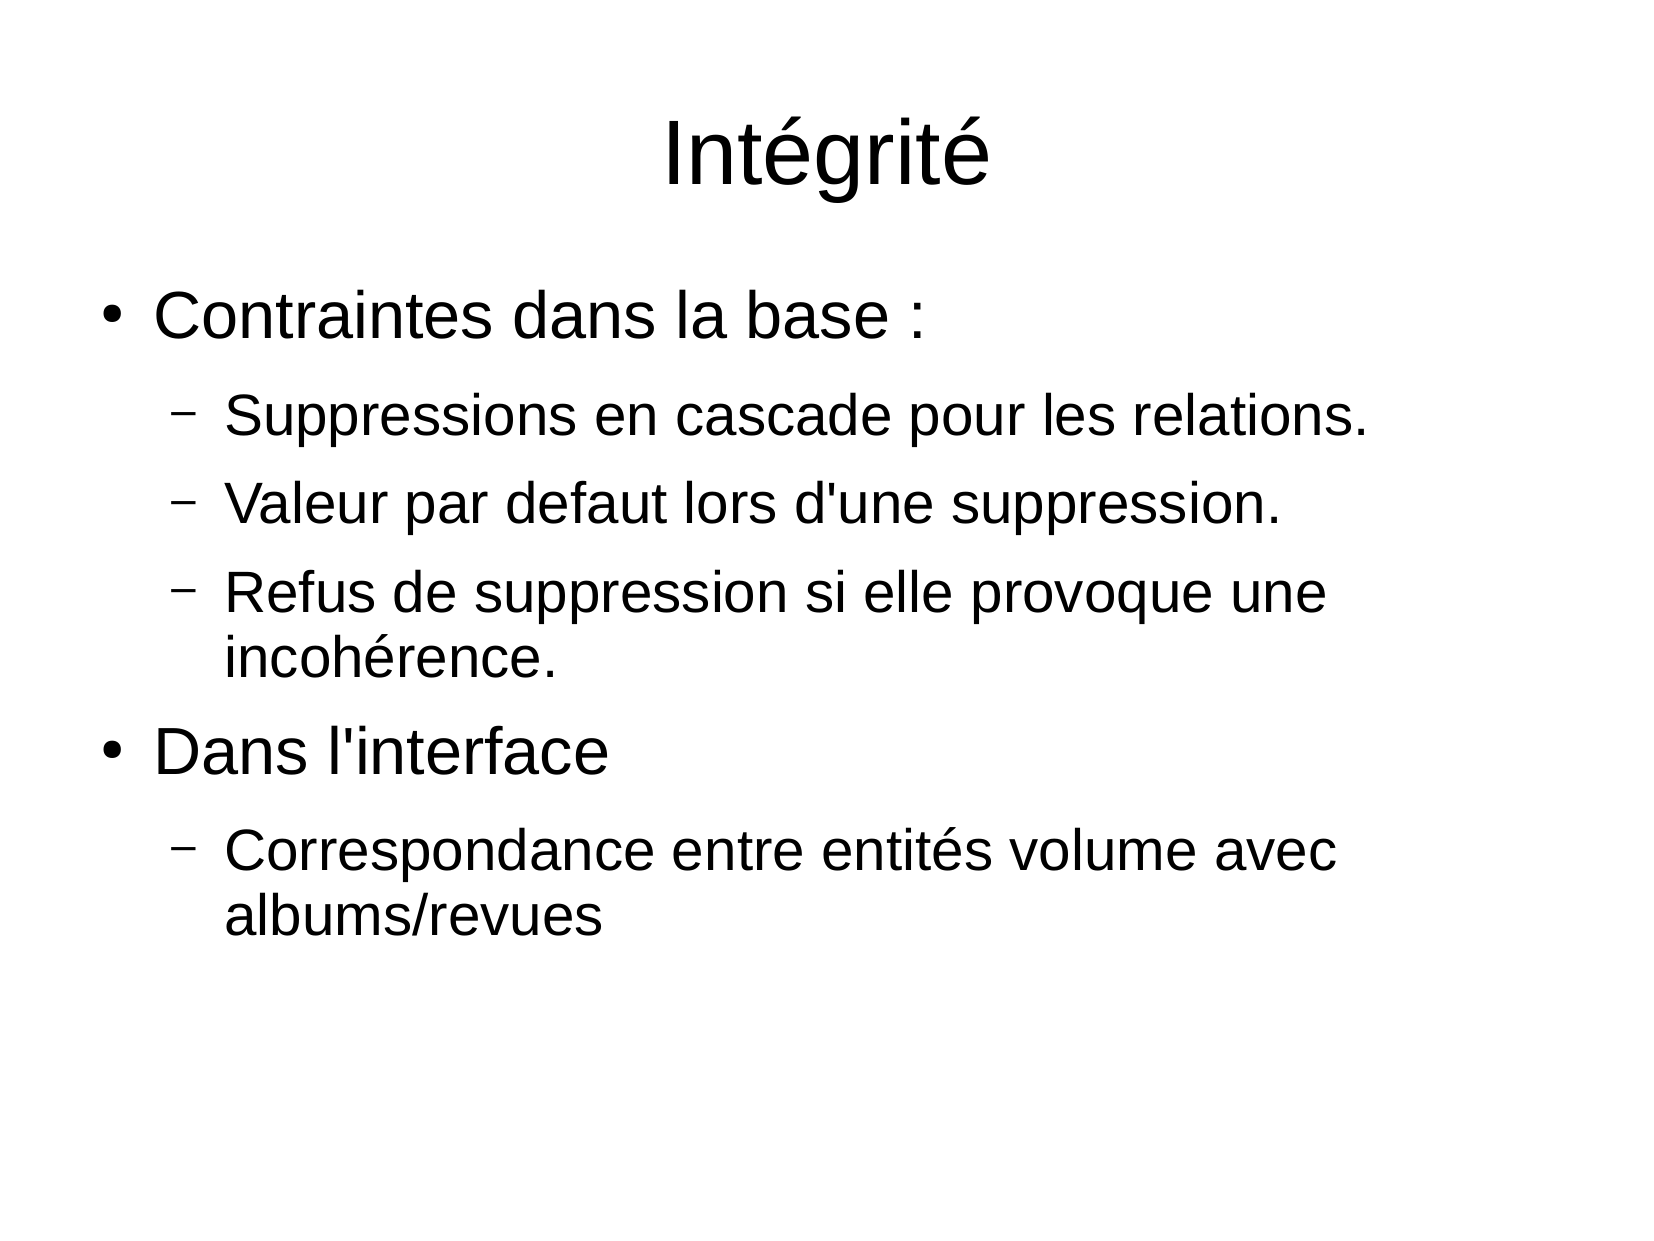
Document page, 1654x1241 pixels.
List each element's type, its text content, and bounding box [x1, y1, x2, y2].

list Contraintes dans la base : Suppressions en cascade pour les relations. Valeur par defaut lors d'une suppression. Refus de suppression si elle provoque une incohérence. Dans l'interface Correspondance entre entités volume avec albums/revues [82, 278, 1538, 998]
title Intégrité [82, 49, 1571, 257]
